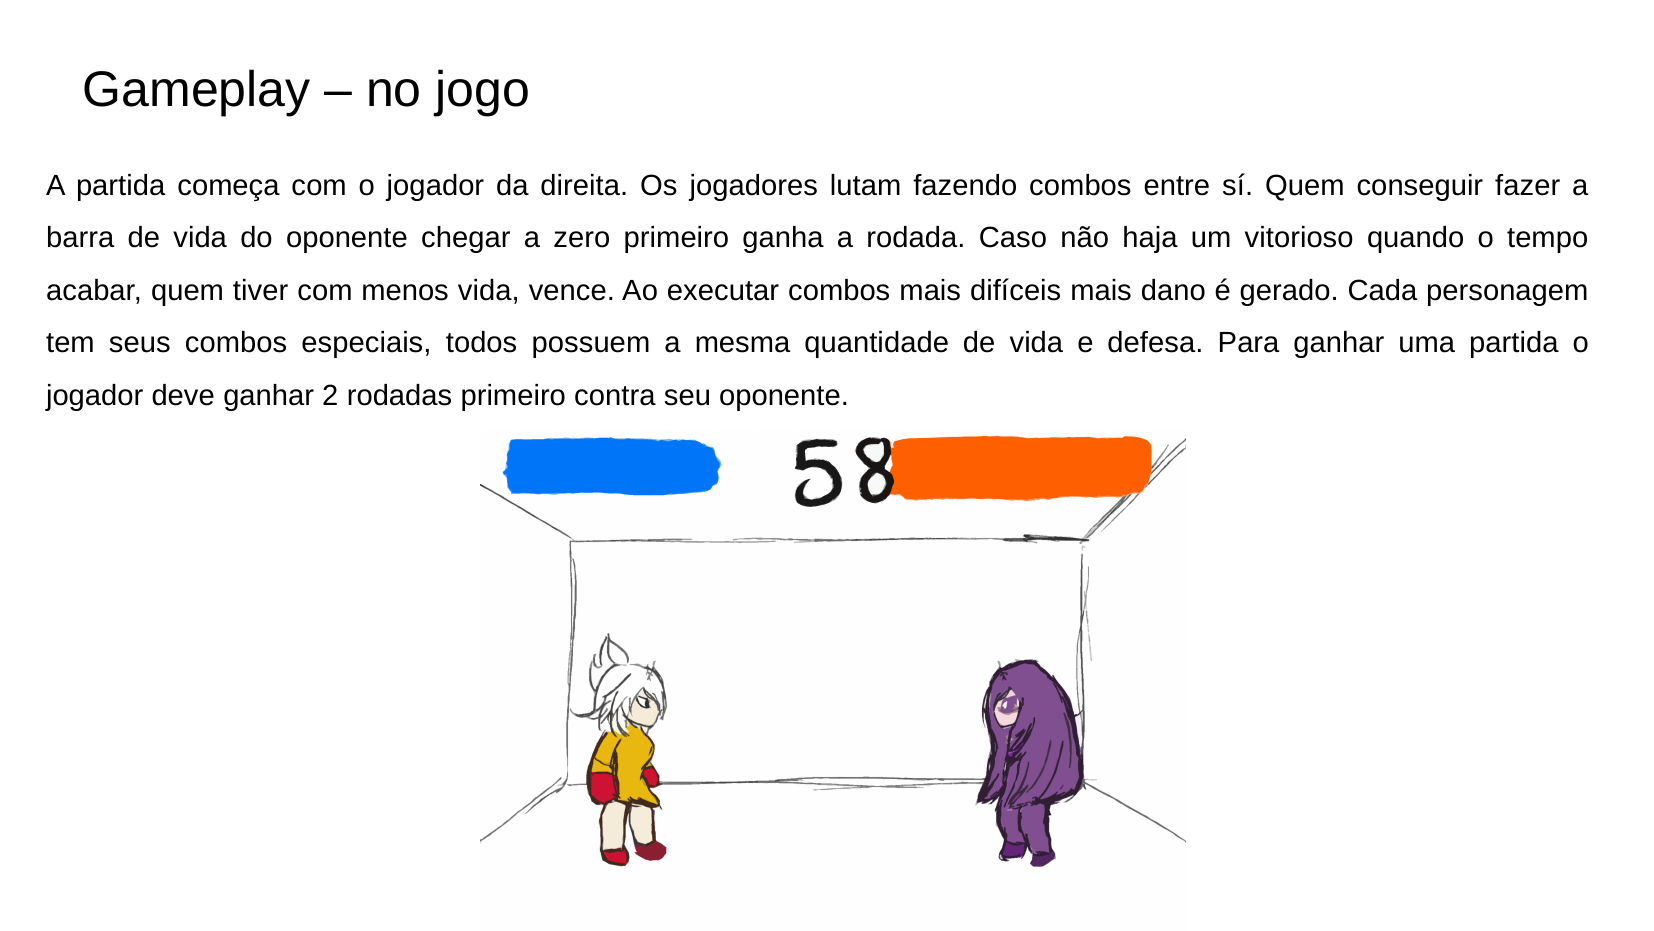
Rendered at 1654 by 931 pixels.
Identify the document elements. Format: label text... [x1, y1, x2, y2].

text_box Gameplay – no jogo [82, 37, 1571, 135]
text_box A partida começa com o jogador da direita. Os jogadores lutam fazendo combos entre sí. Quem conseguir fazer a barra de vida do oponente chegar a zero primeiro ganha a rodada. Caso não haja um vitorioso quando o tempo acabar, quem tiver com menos vida, vence. Ao executar combos mais difíceis mais dano é gerado. Cada personagem tem seus combos especiais, todos possuem a mesma quantidade de vida e defesa. Para ganhar uma partida o jogador deve ganhar 2 rodadas primeiro contra seu oponente. [46, 148, 1591, 420]
picture [480, 430, 1186, 931]
